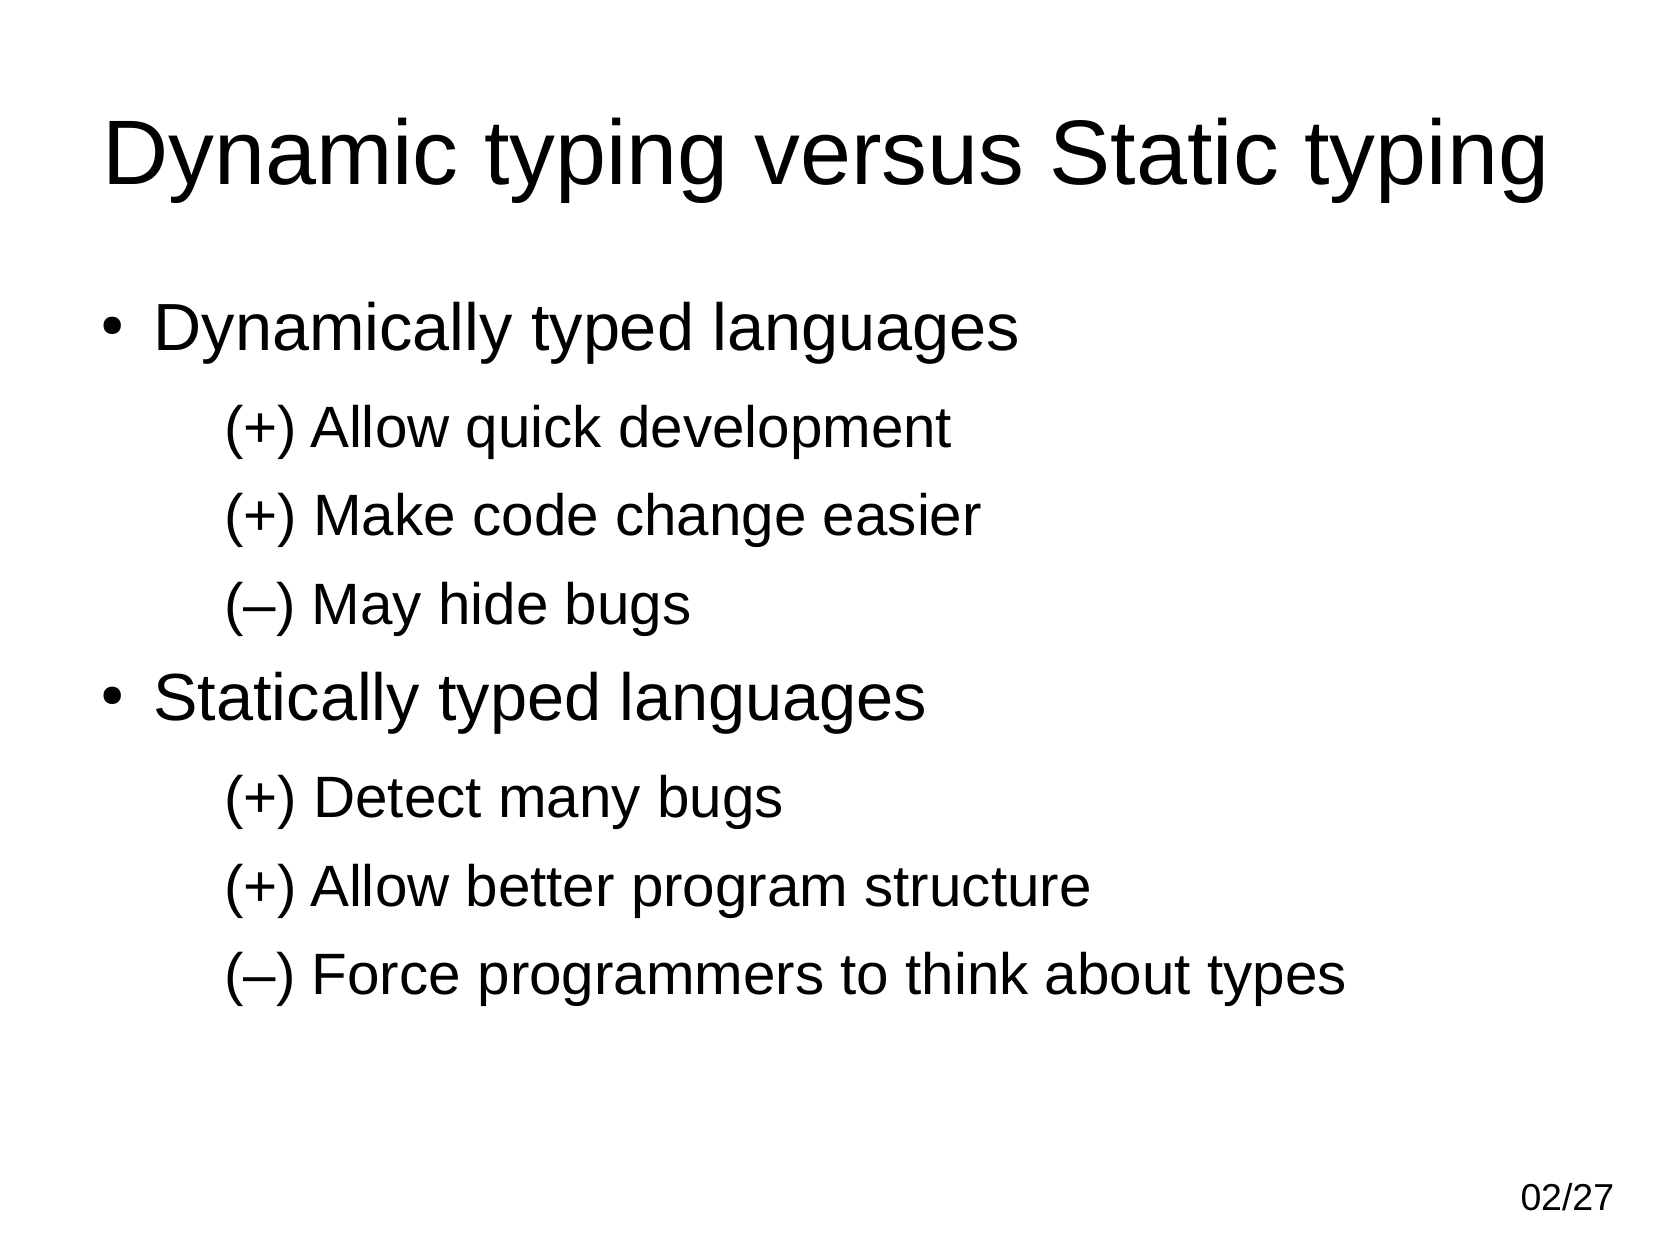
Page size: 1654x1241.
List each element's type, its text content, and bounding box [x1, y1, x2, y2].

title Dynamic typing versus Static typing [82, 49, 1571, 257]
text_box 02/27 [1495, 1168, 1630, 1239]
list Dynamically typed languages (+) Allow quick development (+) Make code change easier (–) May hide bugs Statically typed languages (+) Detect many bugs (+) Allow better program structure (–) Force programmers to think about types [82, 290, 1571, 1109]
